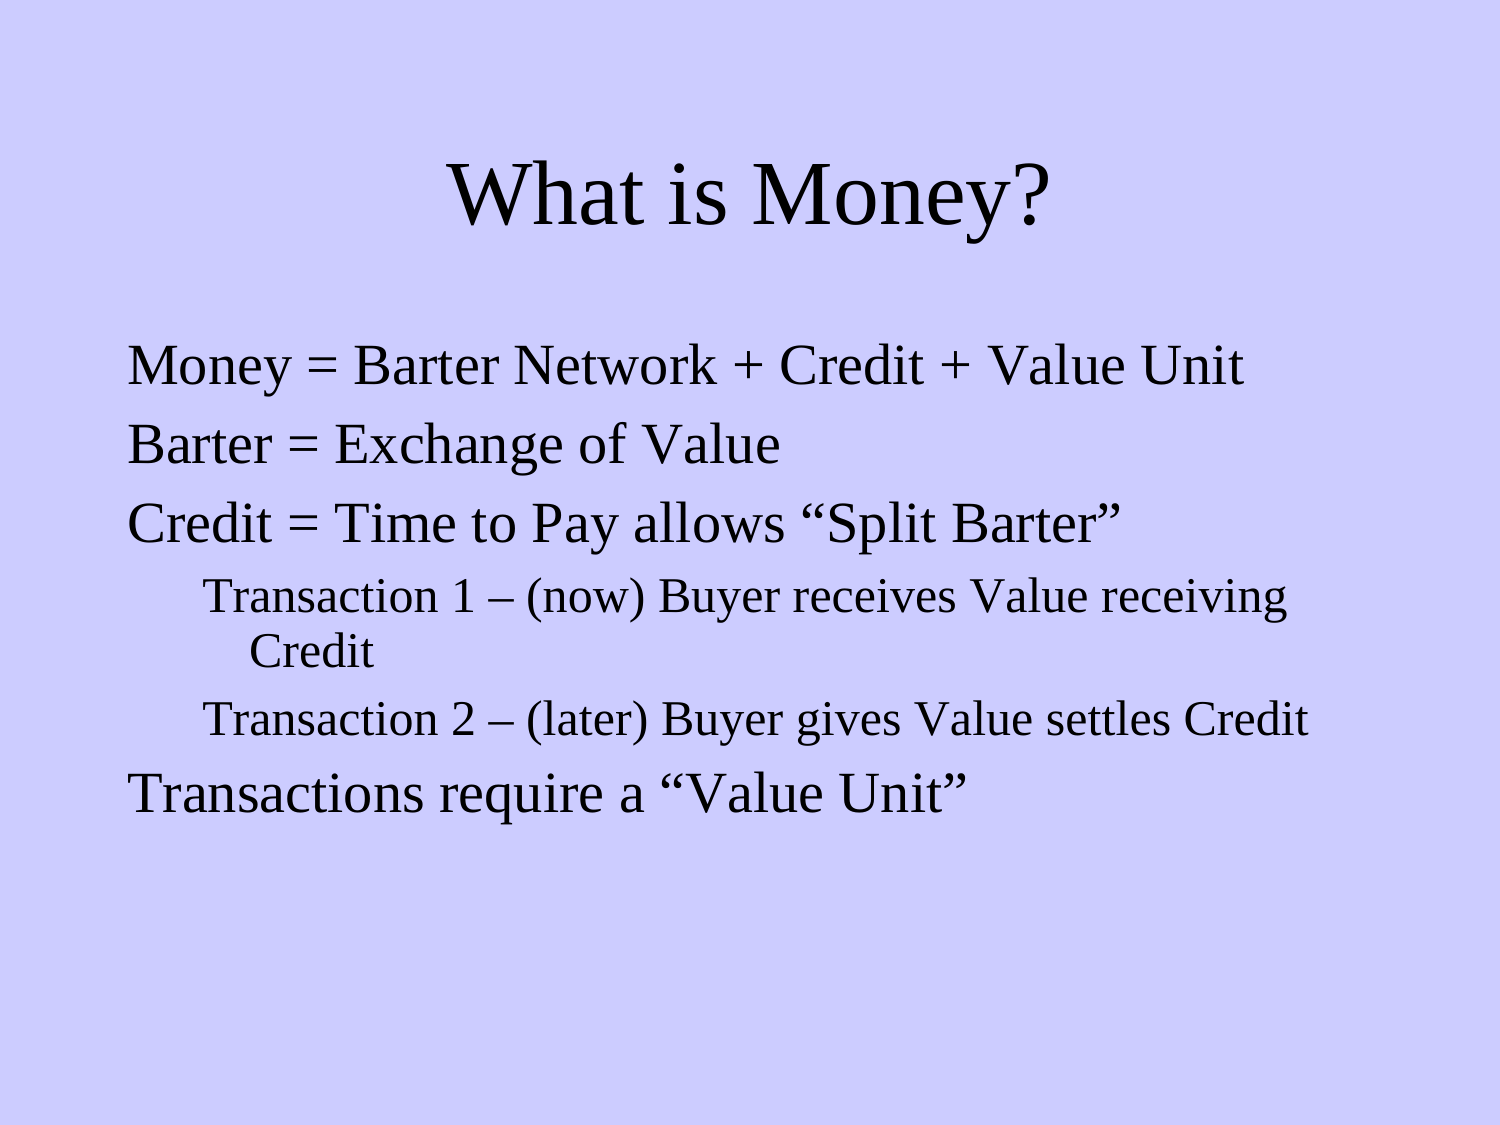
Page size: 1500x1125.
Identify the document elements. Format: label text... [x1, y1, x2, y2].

list Money = Barter Network + Credit + Value Unit Barter = Exchange of Value Credit = Time to Pay allows “Split Barter” Transaction 1 – (now) Buyer receives Value receiving Credit Transaction 2 – (later) Buyer gives Value settles Credit Transactions require a “Value Unit” [112, 324, 1388, 1001]
title What is Money? [112, 99, 1388, 288]
